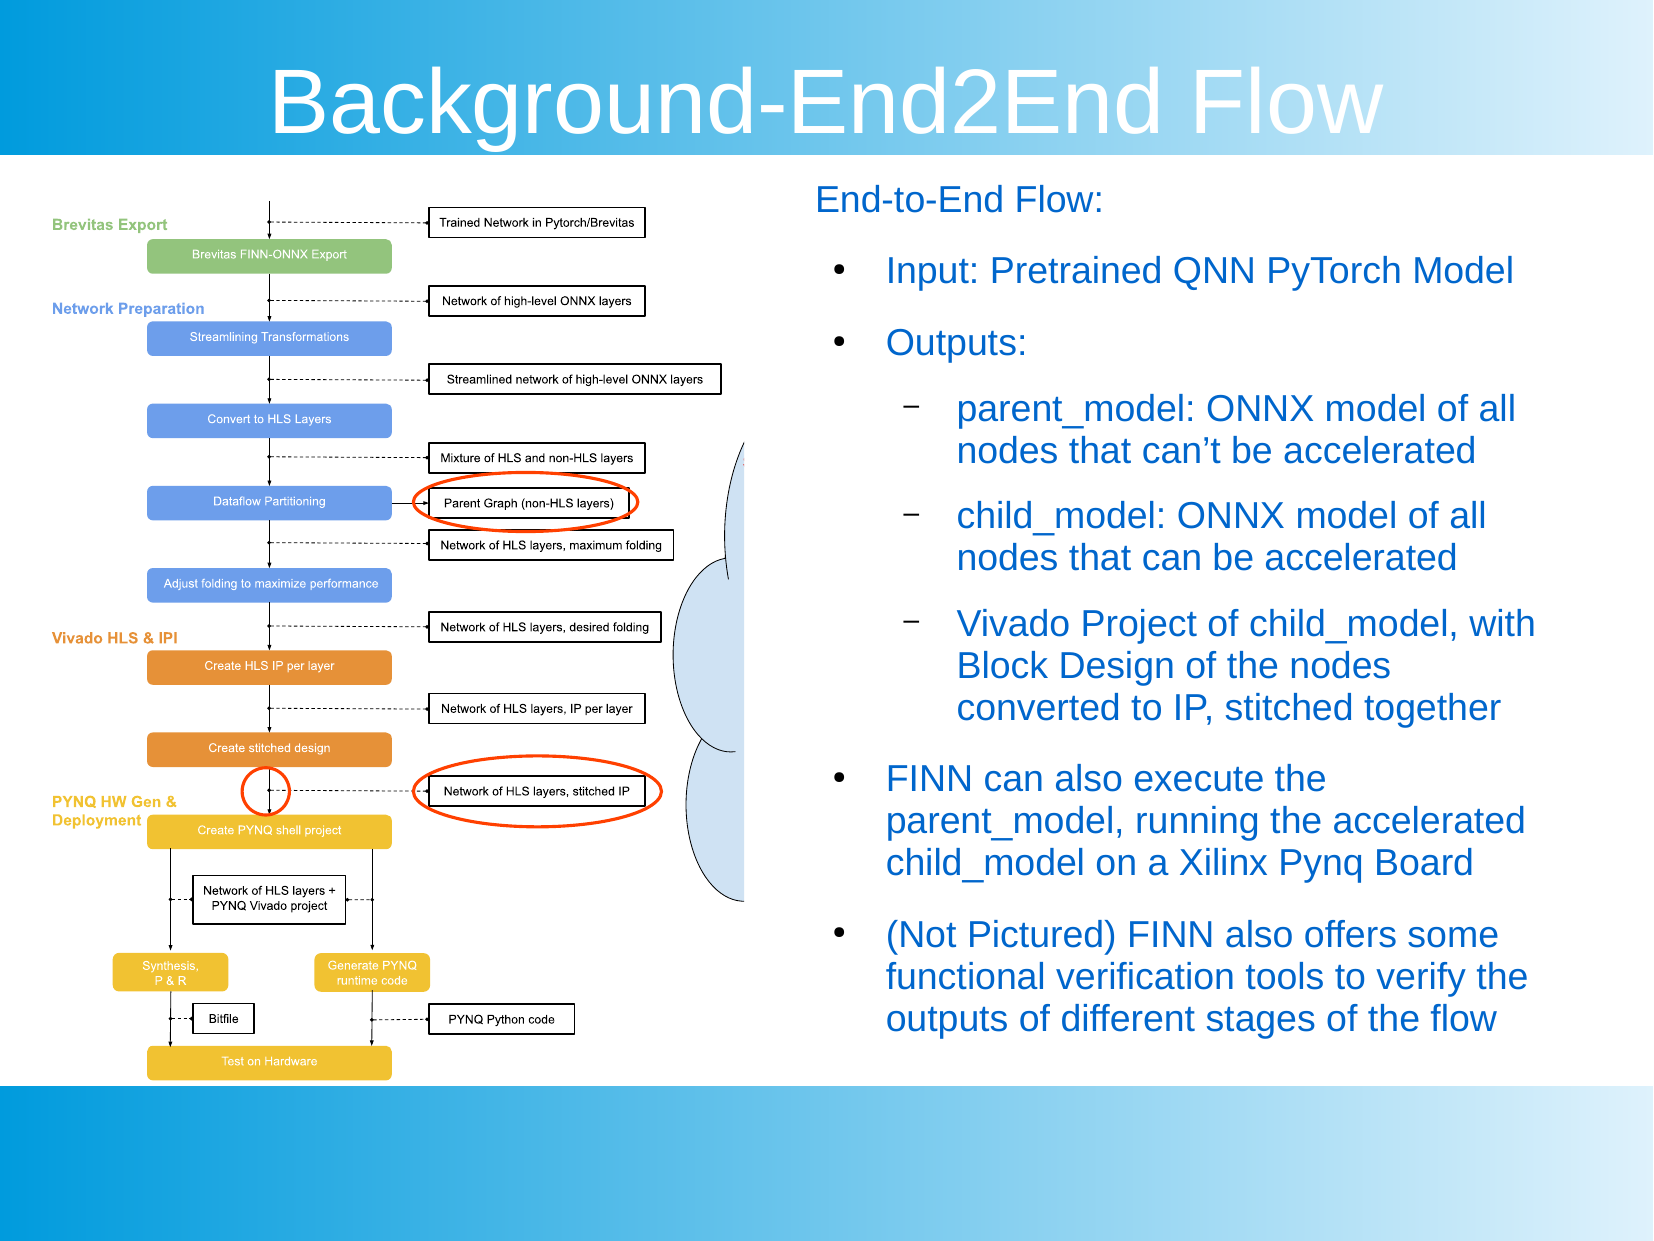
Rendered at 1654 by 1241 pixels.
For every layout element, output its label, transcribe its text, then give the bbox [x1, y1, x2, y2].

title Background-End2End Flow [82, 49, 1571, 155]
text_box [413, 472, 638, 532]
text_box [413, 755, 662, 827]
list End-to-End Flow: Input: Pretrained QNN PyTorch Model Outputs: parent_model: ONNX model of all nodes that can’t be accelerated child_model: ONNX model of all nodes that can be accelerated Vivado Project of child_model, with Block Design of the nodes converted to IP, stitched together FINN can also execute the parent_model, running the accelerated child_model on a Xilinx Pynq Board (Not Pictured) FINN also offers some functional verification tools to verify the outputs of different stages of the flow [815, 178, 1560, 898]
text_box [242, 767, 290, 816]
picture [35, 190, 745, 1241]
